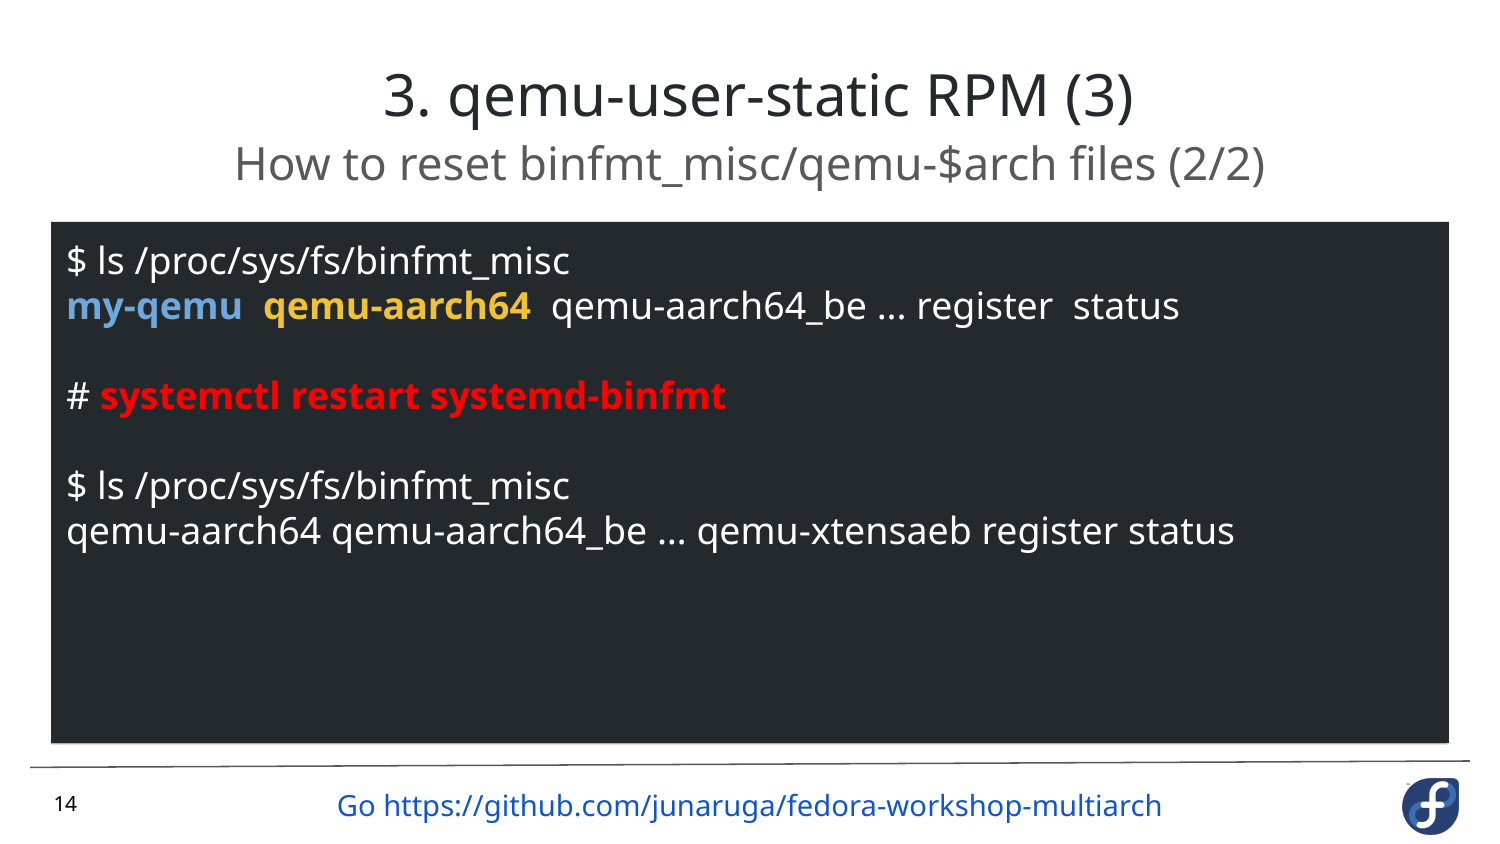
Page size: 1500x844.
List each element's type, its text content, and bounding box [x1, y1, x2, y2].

title 3. qemu-user-static RPM (3) [30, 43, 1488, 138]
list $ ls /proc/sys/fs/binfmt_misc my-qemu qemu-aarch64 qemu-aarch64_be ... register status # systemctl restart systemd-binfmt $ ls /proc/sys/fs/binfmt_misc qemu-aarch64 qemu-aarch64_be … qemu-xtensaeb register status [51, 221, 1449, 743]
picture [1402, 778, 1459, 835]
title How to reset binfmt_misc/qemu-$arch files (2/2) [51, 119, 1449, 199]
slide_number <number> [38, 772, 104, 837]
slide_number Go https://github.com/junaruga/fedora-workshop-multiarch [191, 772, 1309, 837]
